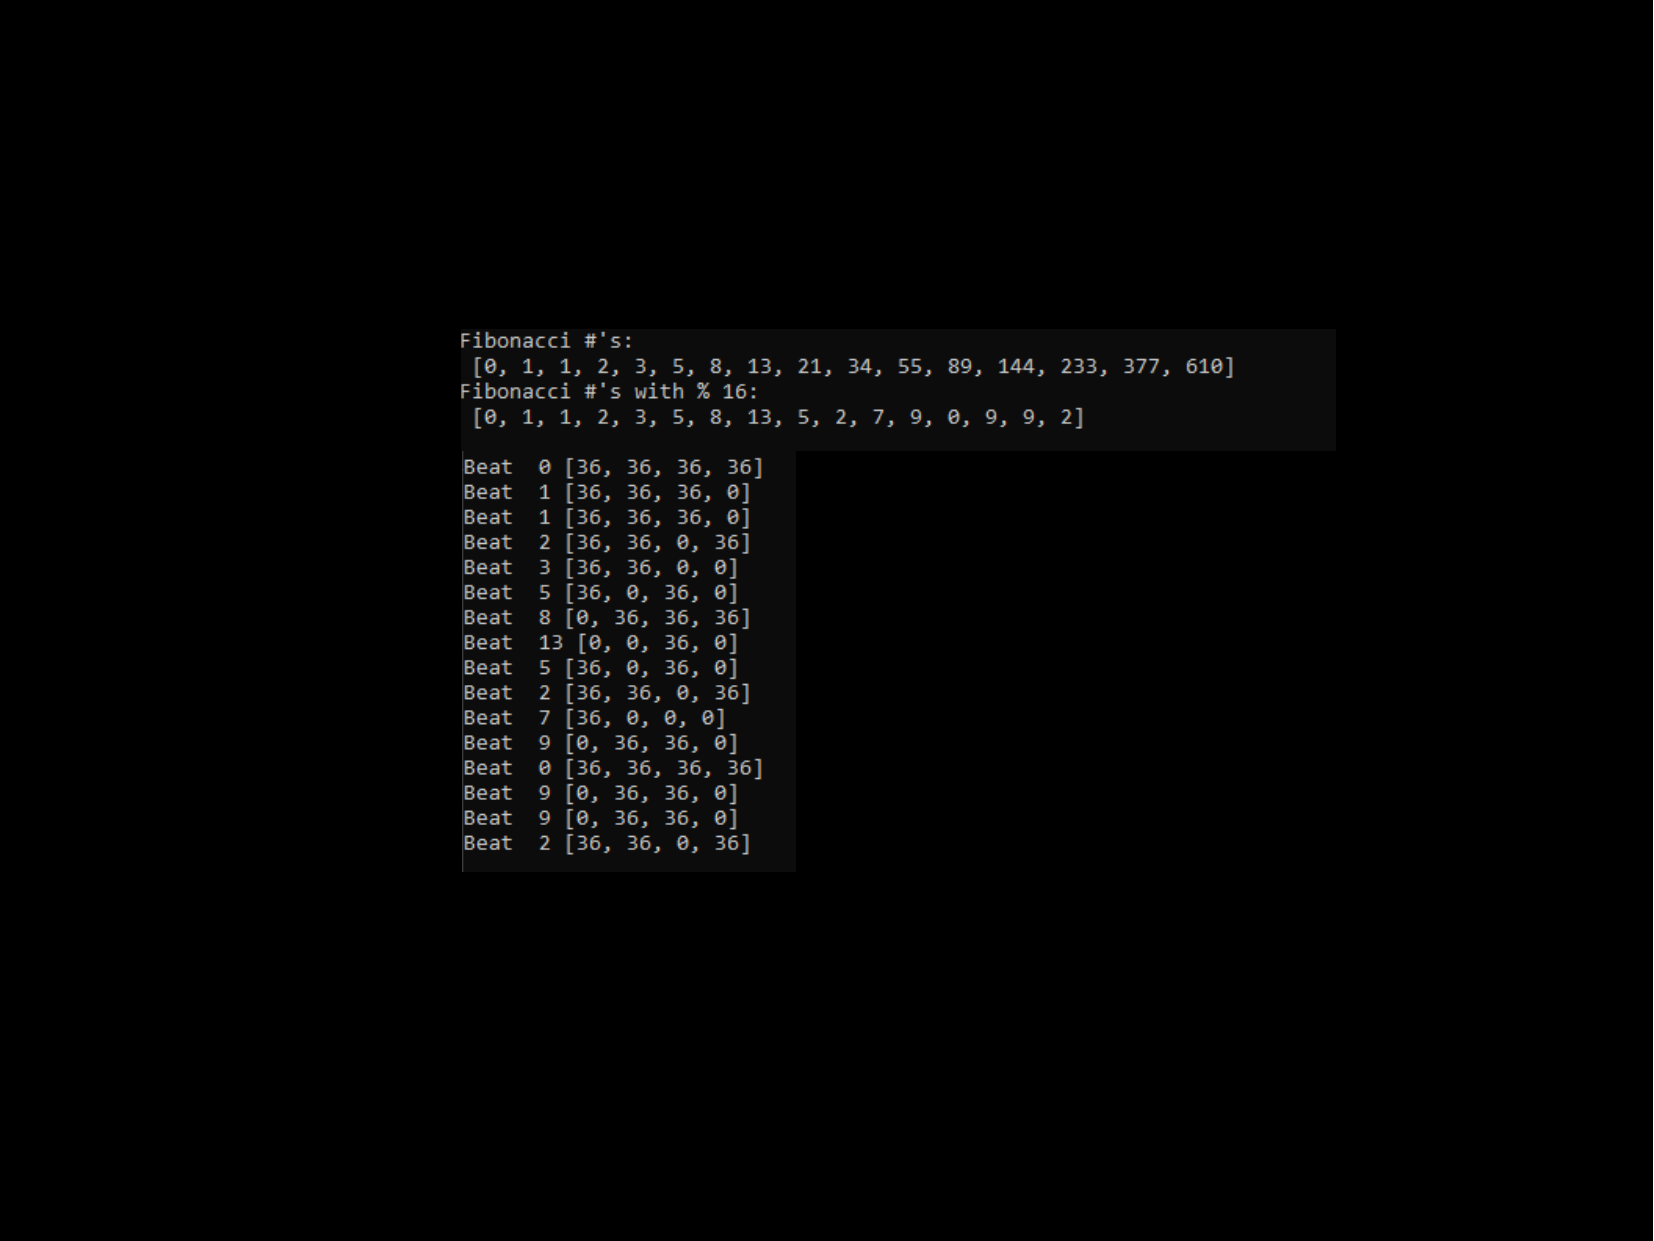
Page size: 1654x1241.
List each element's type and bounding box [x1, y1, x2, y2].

picture [461, 329, 1336, 872]
